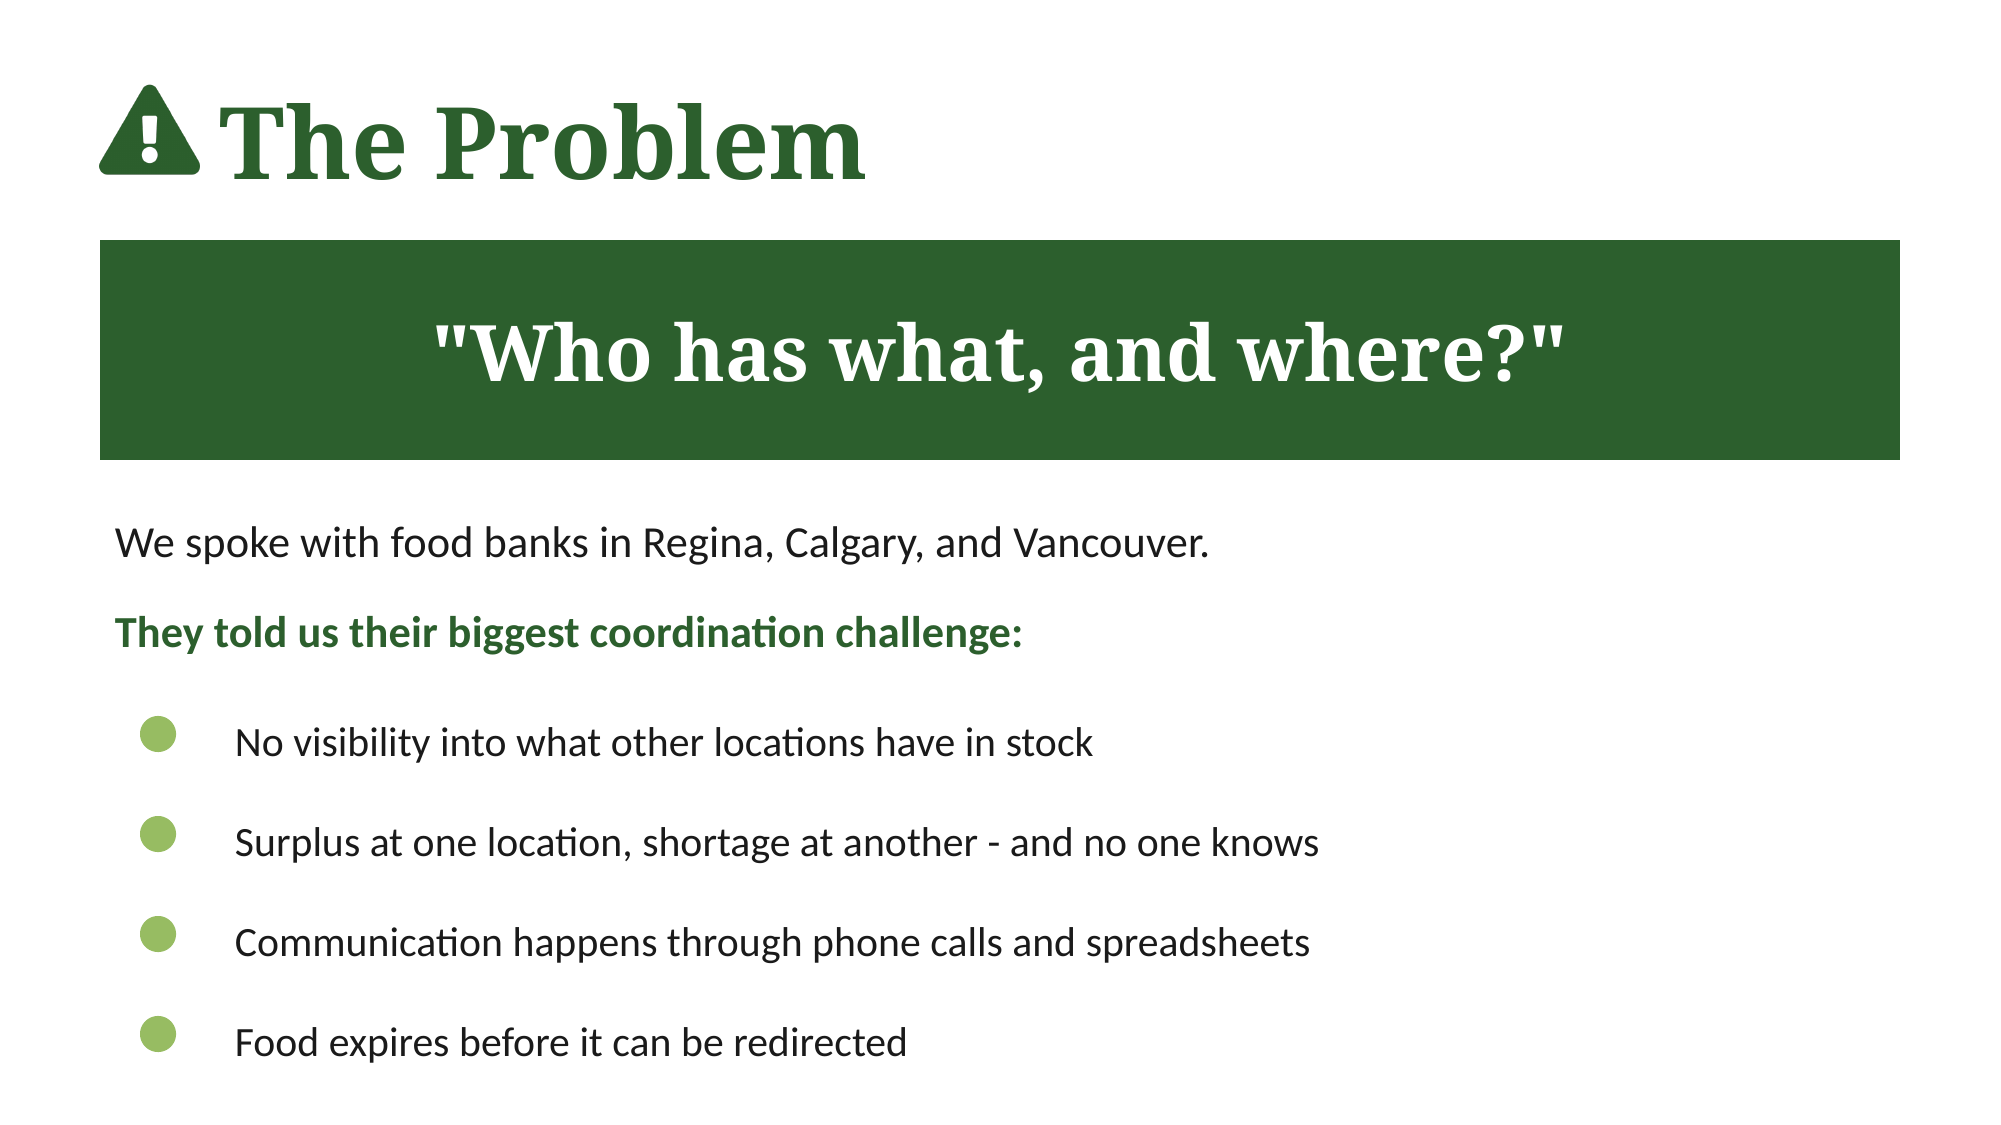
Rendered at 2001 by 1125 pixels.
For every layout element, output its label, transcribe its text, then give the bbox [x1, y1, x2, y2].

text_box Food expires before it can be redirected [220, 1000, 1900, 1080]
text_box Communication happens through phone calls and spreadsheets [220, 900, 1900, 980]
text_box No visibility into what other locations have in stock [220, 700, 1900, 780]
text_box The Problem [220, 80, 1820, 200]
text_box We spoke with food banks in Regina, Calgary, and Vancouver. [100, 500, 1900, 580]
text_box Surplus at one location, shortage at another - and no one knows [220, 800, 1900, 880]
picture [99, 80, 200, 180]
text_box [140, 816, 177, 853]
text_box [140, 715, 177, 753]
text_box [140, 916, 177, 953]
text_box [100, 240, 1900, 460]
text_box They told us their biggest coordination challenge: [100, 590, 1900, 670]
text_box [140, 1015, 177, 1053]
text_box "Who has what, and where?" [140, 270, 1860, 430]
